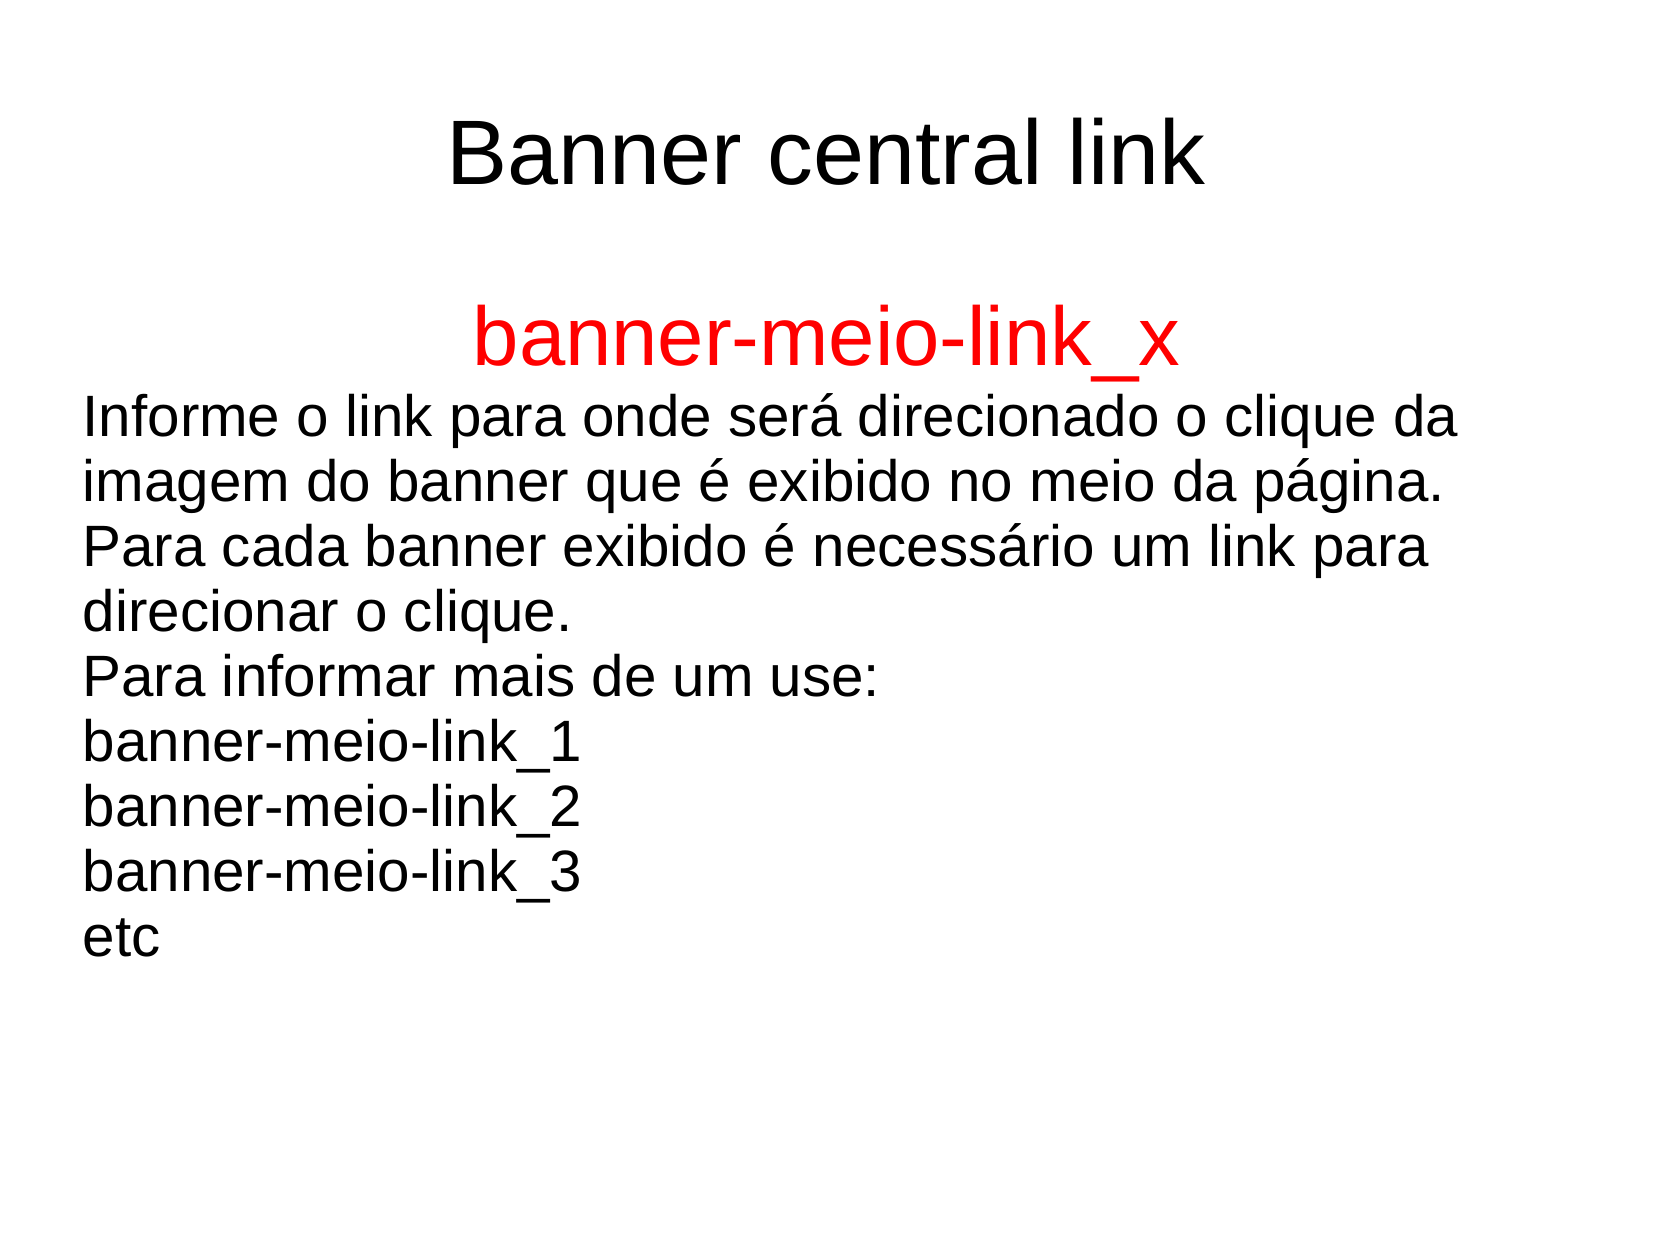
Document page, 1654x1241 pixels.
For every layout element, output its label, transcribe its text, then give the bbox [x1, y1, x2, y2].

subtitle banner-meio-link_x Informe o link para onde será direcionado o clique da imagem do banner que é exibido no meio da página. Para cada banner exibido é necessário um link para direcionar o clique. Para informar mais de um use: banner-meio-link_1 banner-meio-link_2 banner-meio-link_3 etc [82, 290, 1571, 1010]
title Banner central link [82, 49, 1571, 257]
